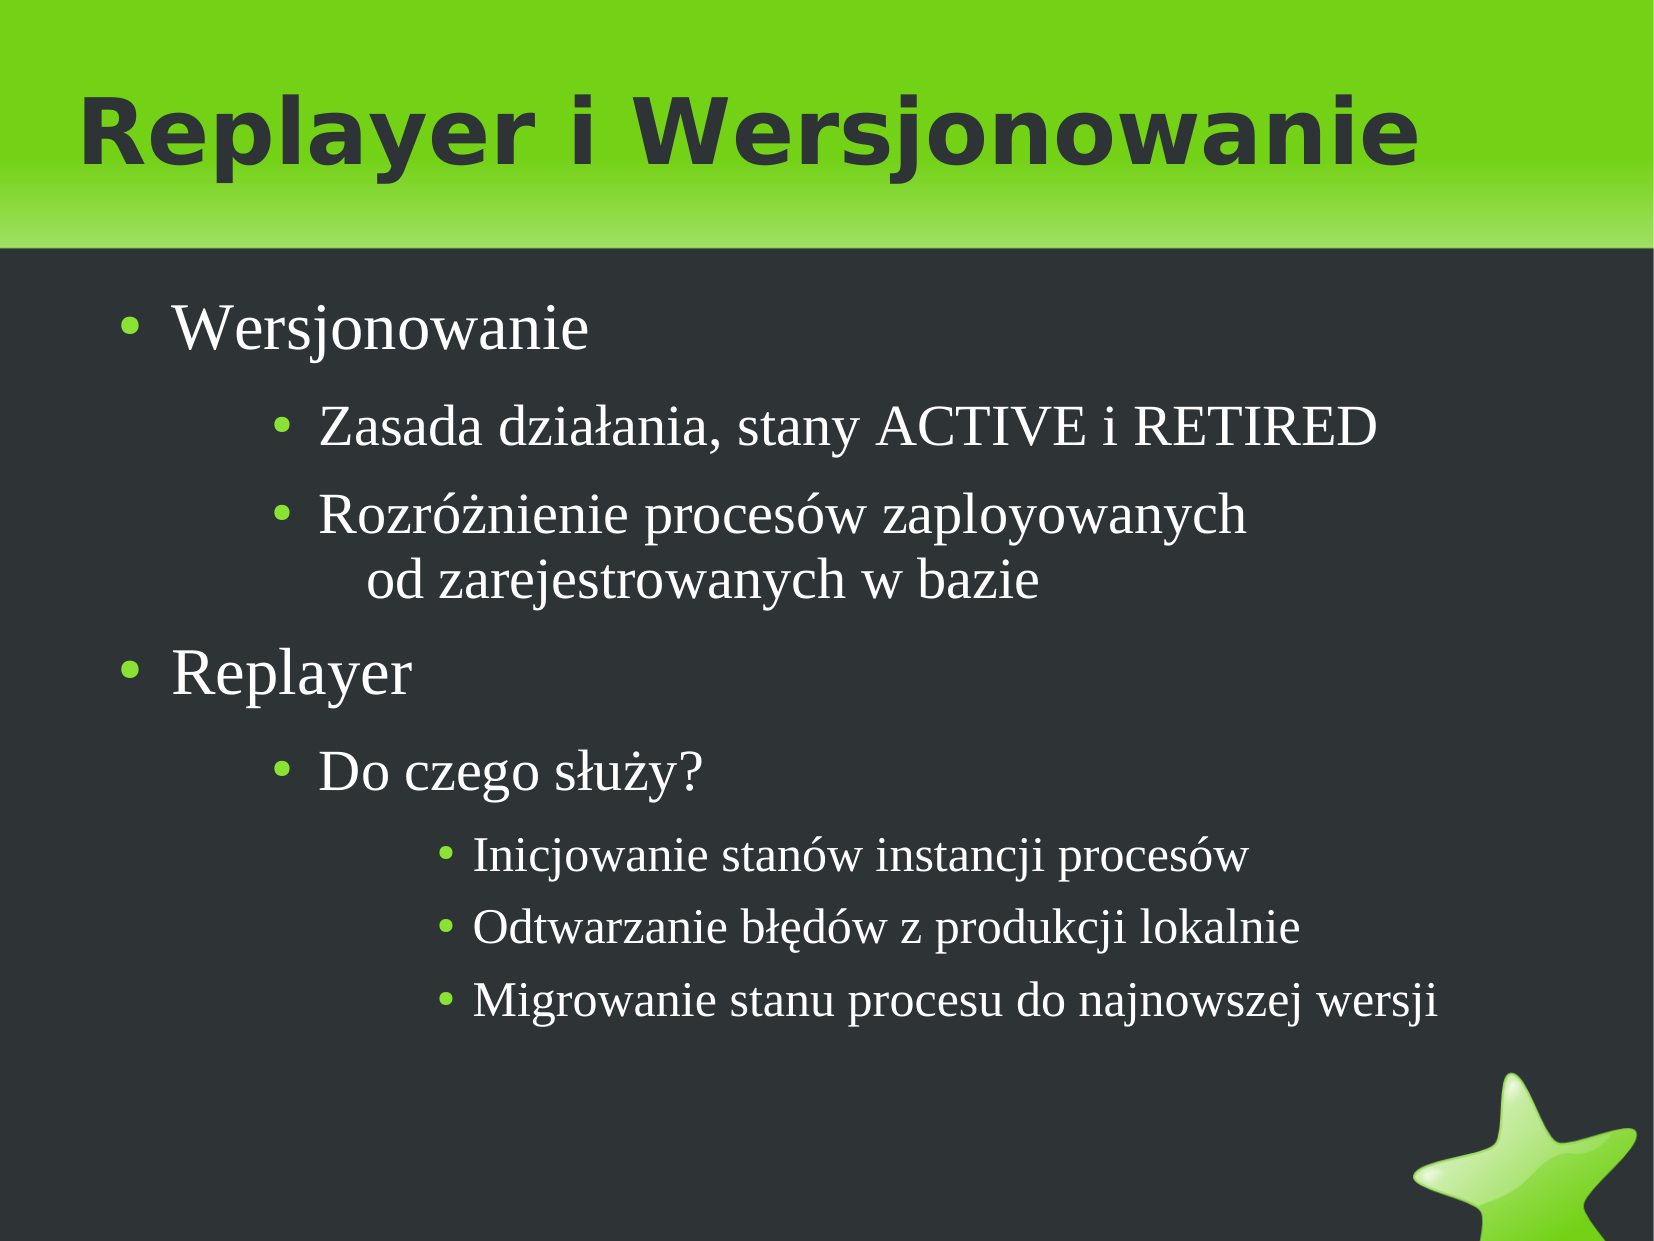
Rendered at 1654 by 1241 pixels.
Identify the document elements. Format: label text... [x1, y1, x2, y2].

picture [0, 0, 1654, 1241]
title Replayer i Wersjonowanie [76, 36, 1565, 229]
list Wersjonowanie Zasada działania, stany ACTIVE i RETIRED Rozróżnienie procesów zaployowanych od zarejestrowanych w bazie Replayer Do czego służy? Inicjowanie stanów instancji procesów Odtwarzanie błędów z produkcji lokalnie Migrowanie stanu procesu do najnowszej wersji [82, 290, 1571, 1094]
